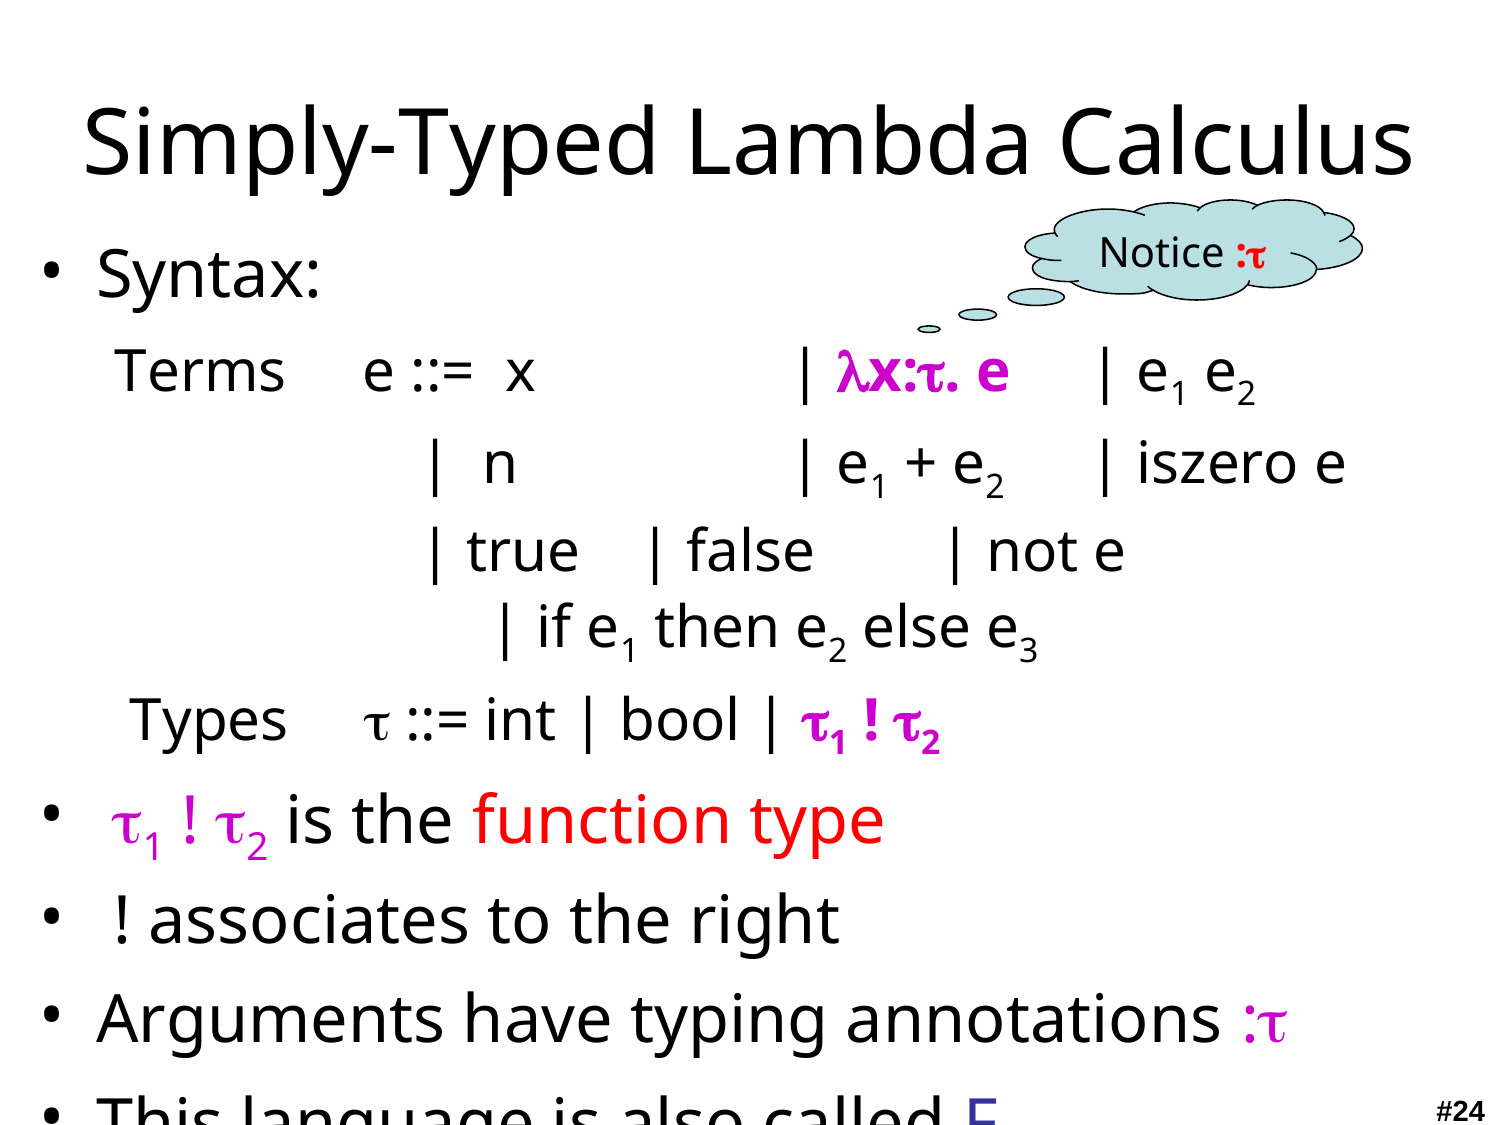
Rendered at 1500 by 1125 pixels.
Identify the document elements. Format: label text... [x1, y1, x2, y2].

title Simply-Typed Lambda Calculus [24, 45, 1476, 224]
text_box Notice : [918, 325, 941, 333]
text_box Notice : [1024, 199, 1363, 300]
text_box Notice : [958, 309, 997, 321]
text_box Notice : [1008, 288, 1065, 306]
list Syntax: Terms e ::= x | x:. e | e1 e2 | n | e1 + e2 | iszero e | true | false | not e | if e1 then e2 else e3 Types  ::= int | bool | 1 ! 2 1 ! 2 is the function type ! associates to the right Arguments have typing annotations : This language is also called F1 [24, 224, 1476, 1096]
